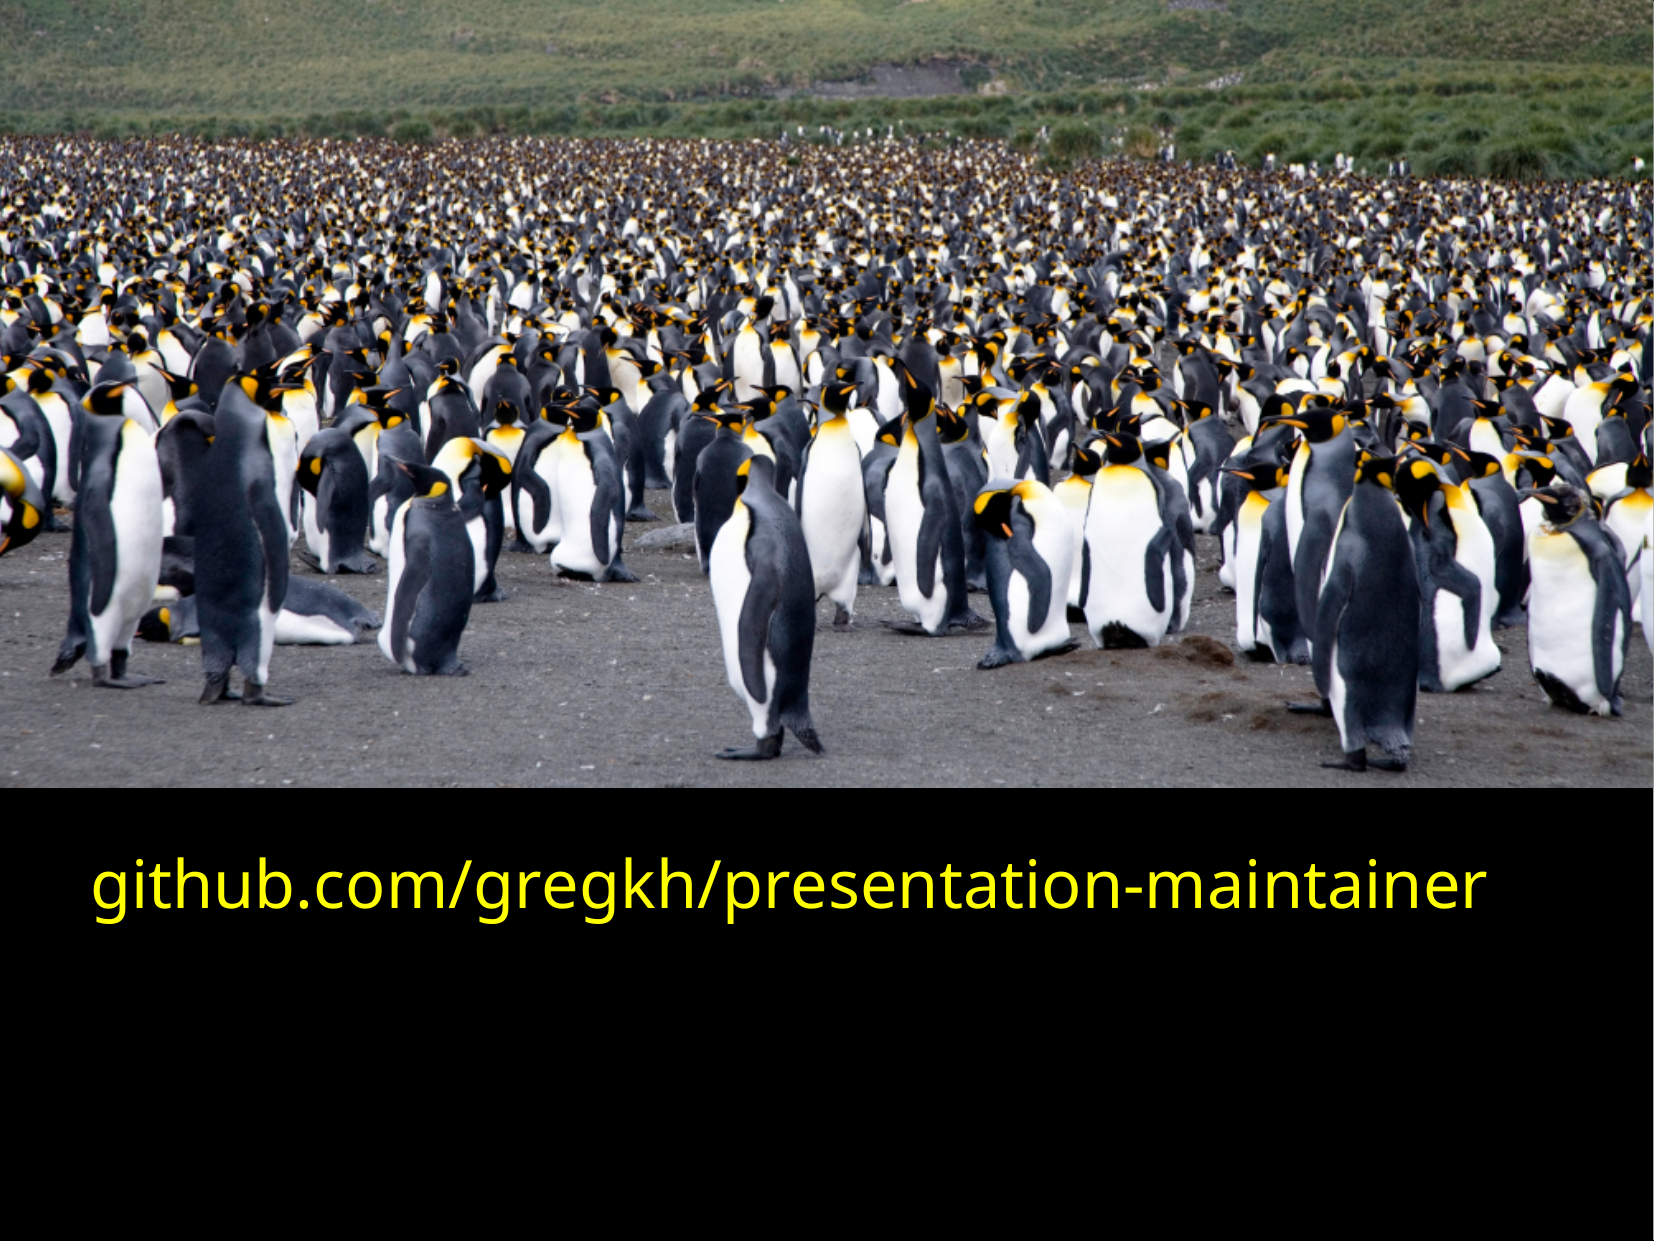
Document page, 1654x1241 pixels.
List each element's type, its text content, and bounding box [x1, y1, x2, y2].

text_box [0, 788, 1654, 1241]
text_box github.com/gregkh/presentation-maintainer [75, 829, 1578, 925]
picture [0, 0, 1654, 788]
